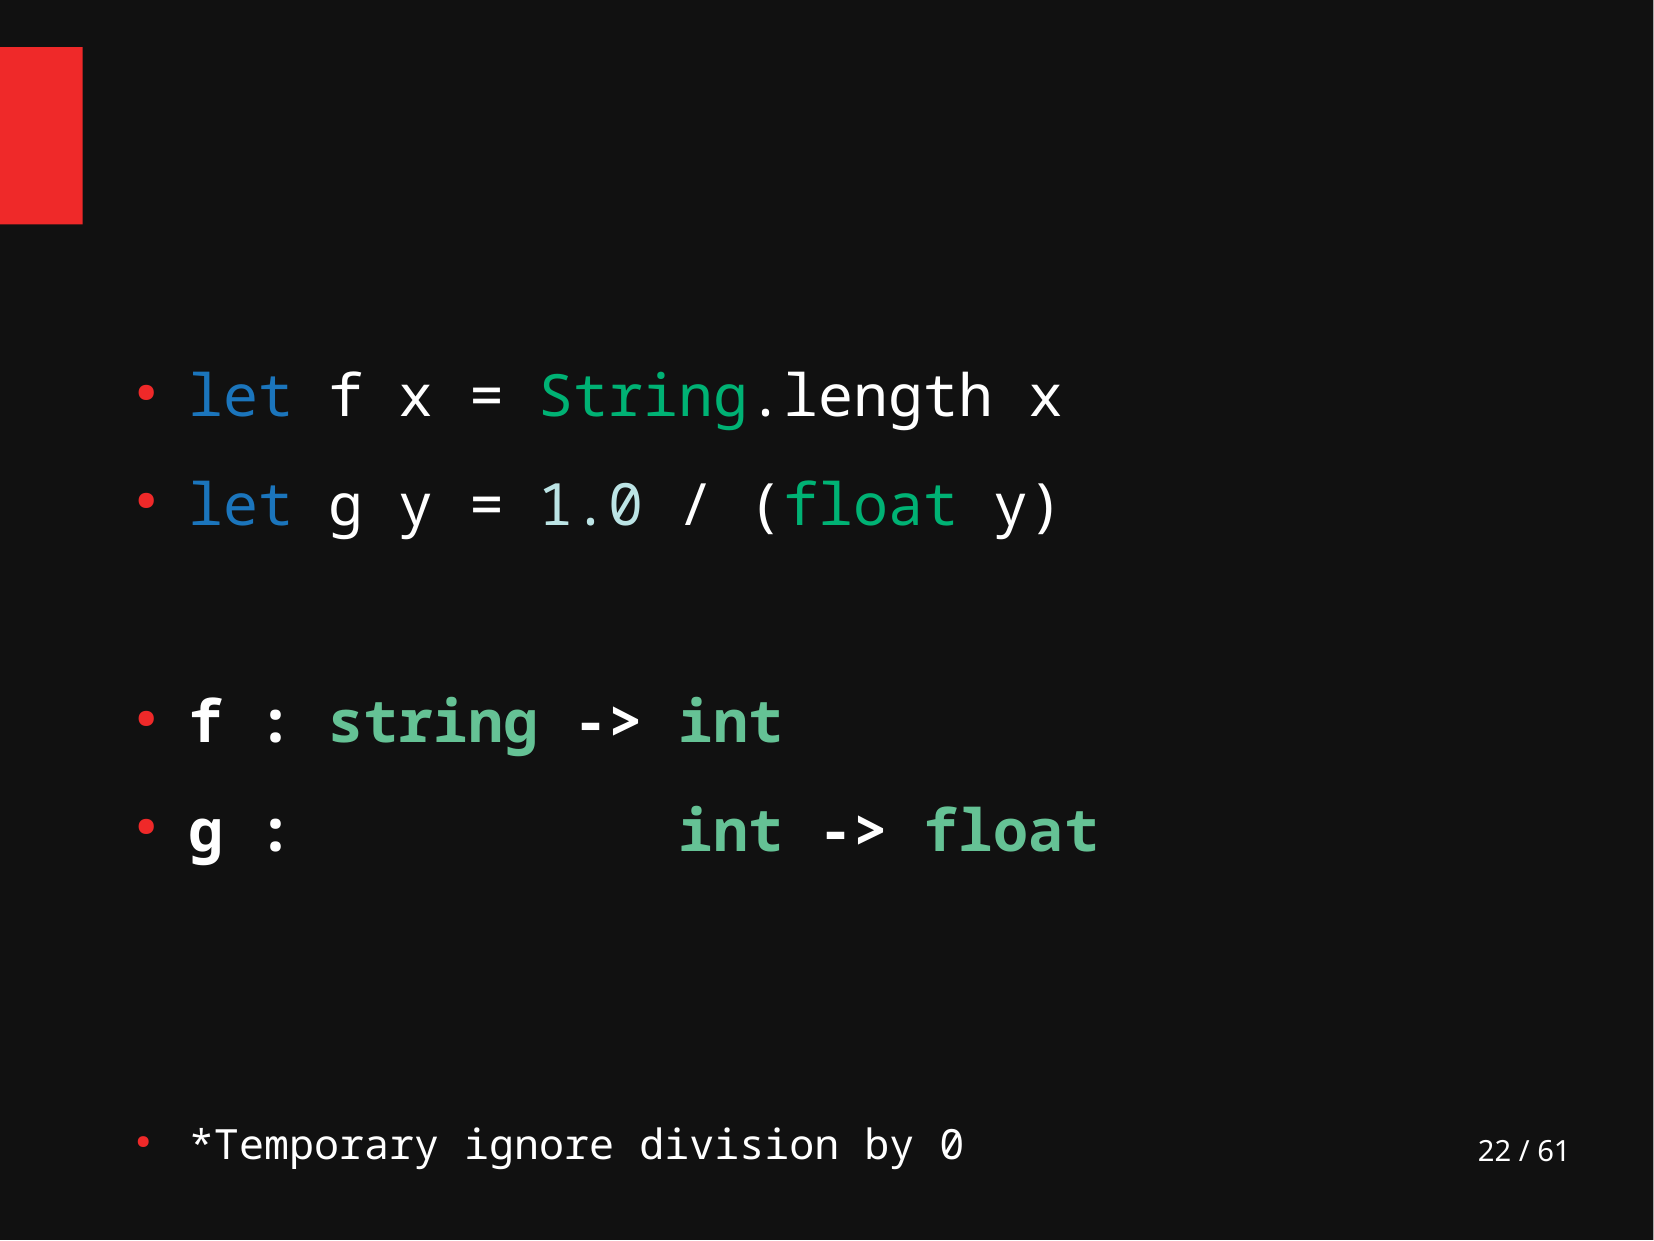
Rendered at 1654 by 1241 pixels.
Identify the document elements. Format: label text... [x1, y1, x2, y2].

list let f x = String.length x let g y = 1.0 / (float y) f : string -> int g : int -> float *Temporary ignore division by 0 [118, 354, 1536, 1074]
